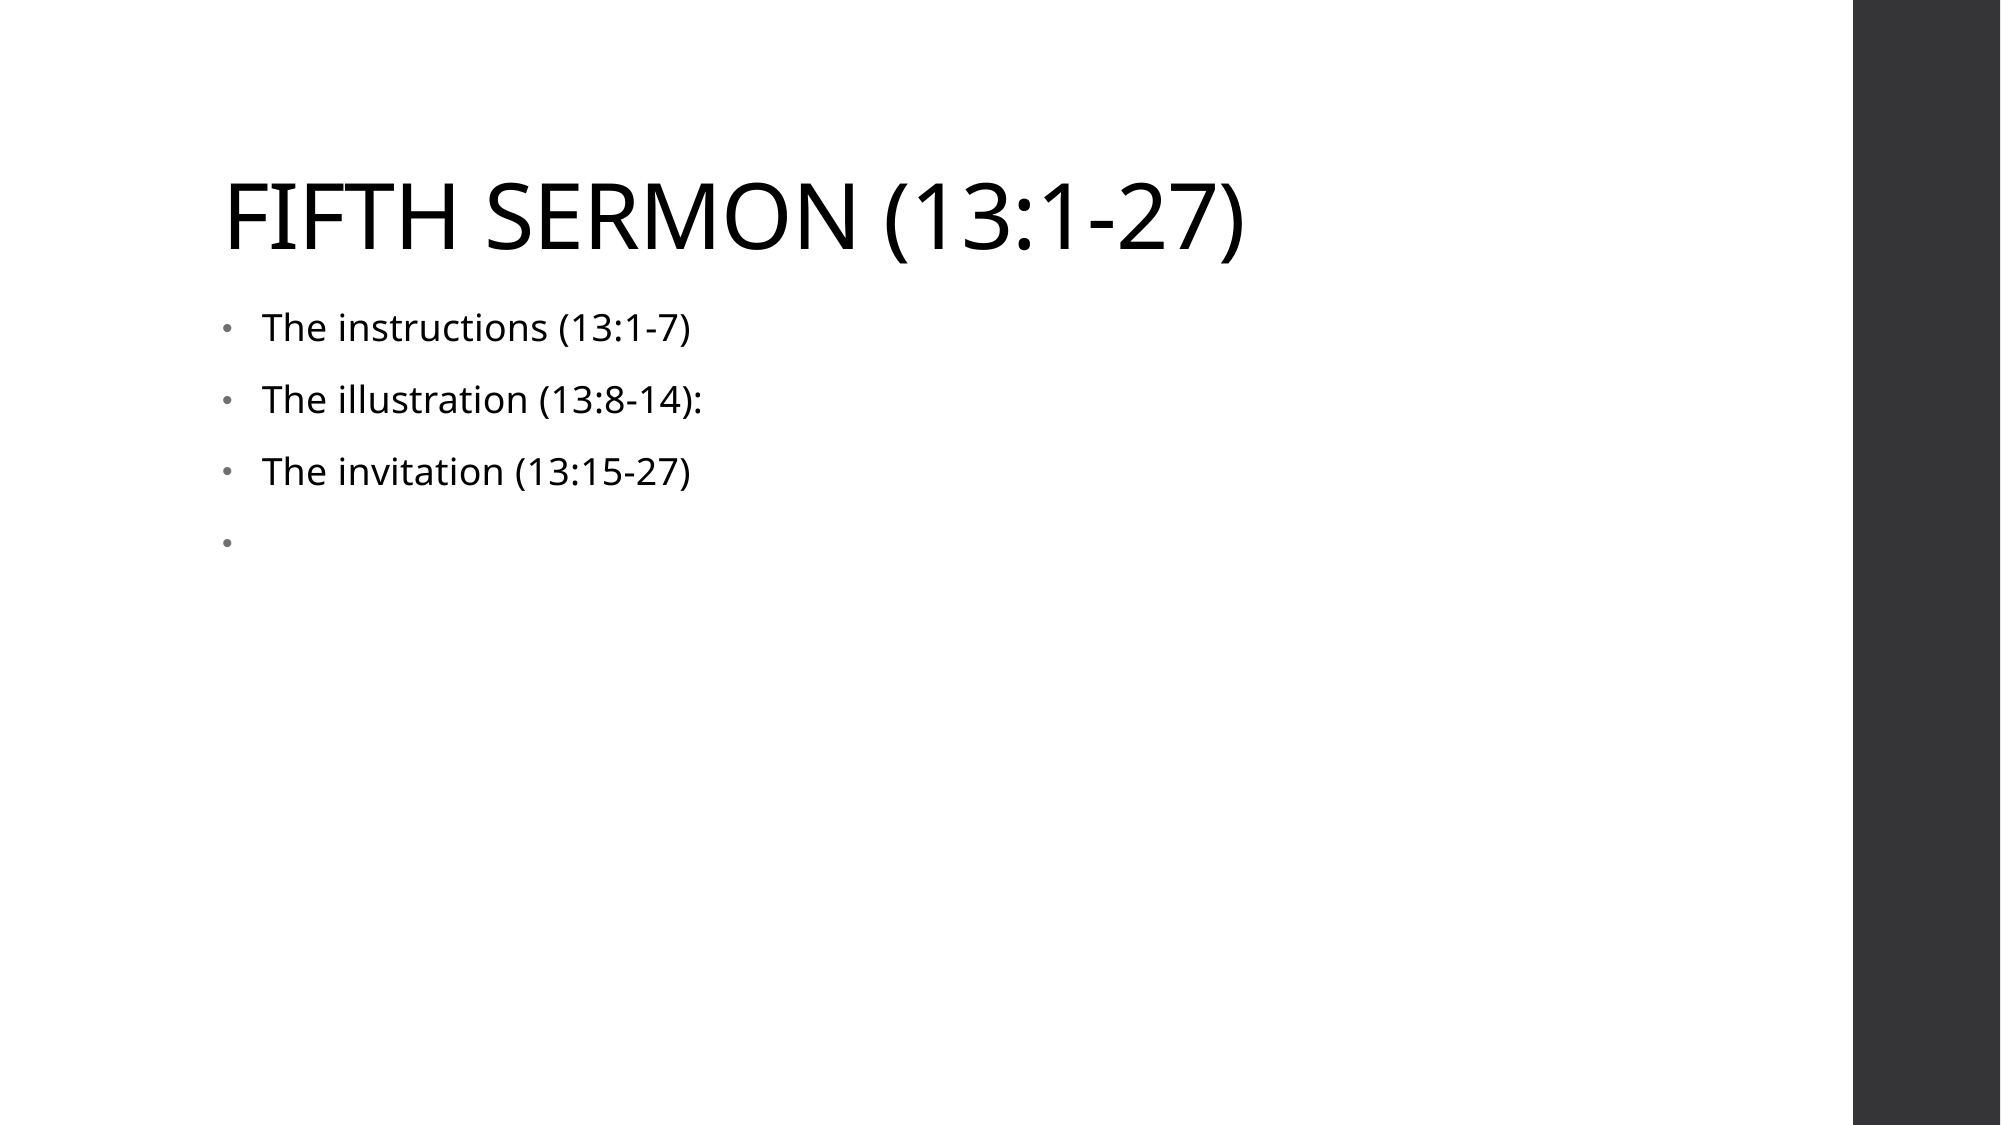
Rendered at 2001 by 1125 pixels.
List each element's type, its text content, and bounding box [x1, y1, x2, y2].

list The instructions (13:1-7) The illustration (13:8-14): The invitation (13:15-27) [206, 299, 1617, 1014]
title FIFTH SERMON (13:1-27) [206, 60, 1797, 278]
